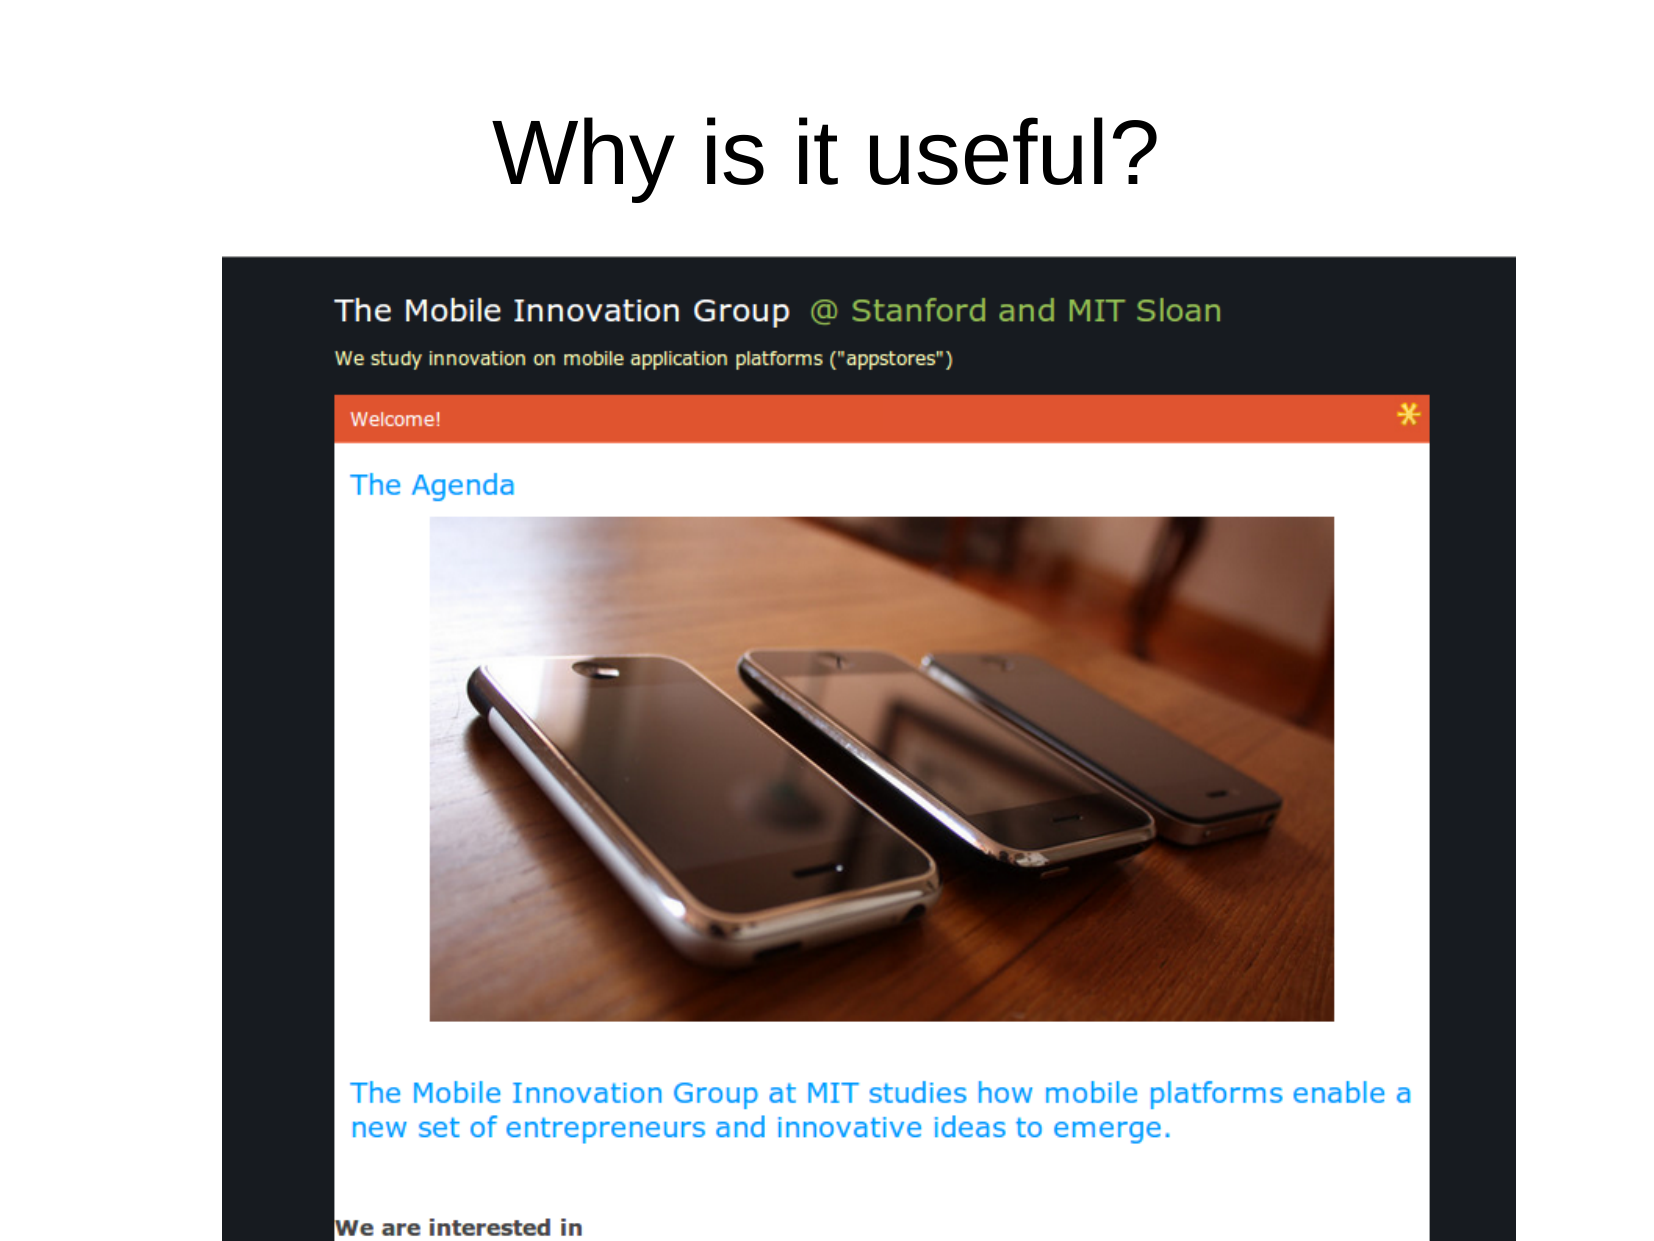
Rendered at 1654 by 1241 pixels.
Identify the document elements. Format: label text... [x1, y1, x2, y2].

picture [222, 256, 1516, 1241]
title Why is it useful? [82, 49, 1571, 257]
